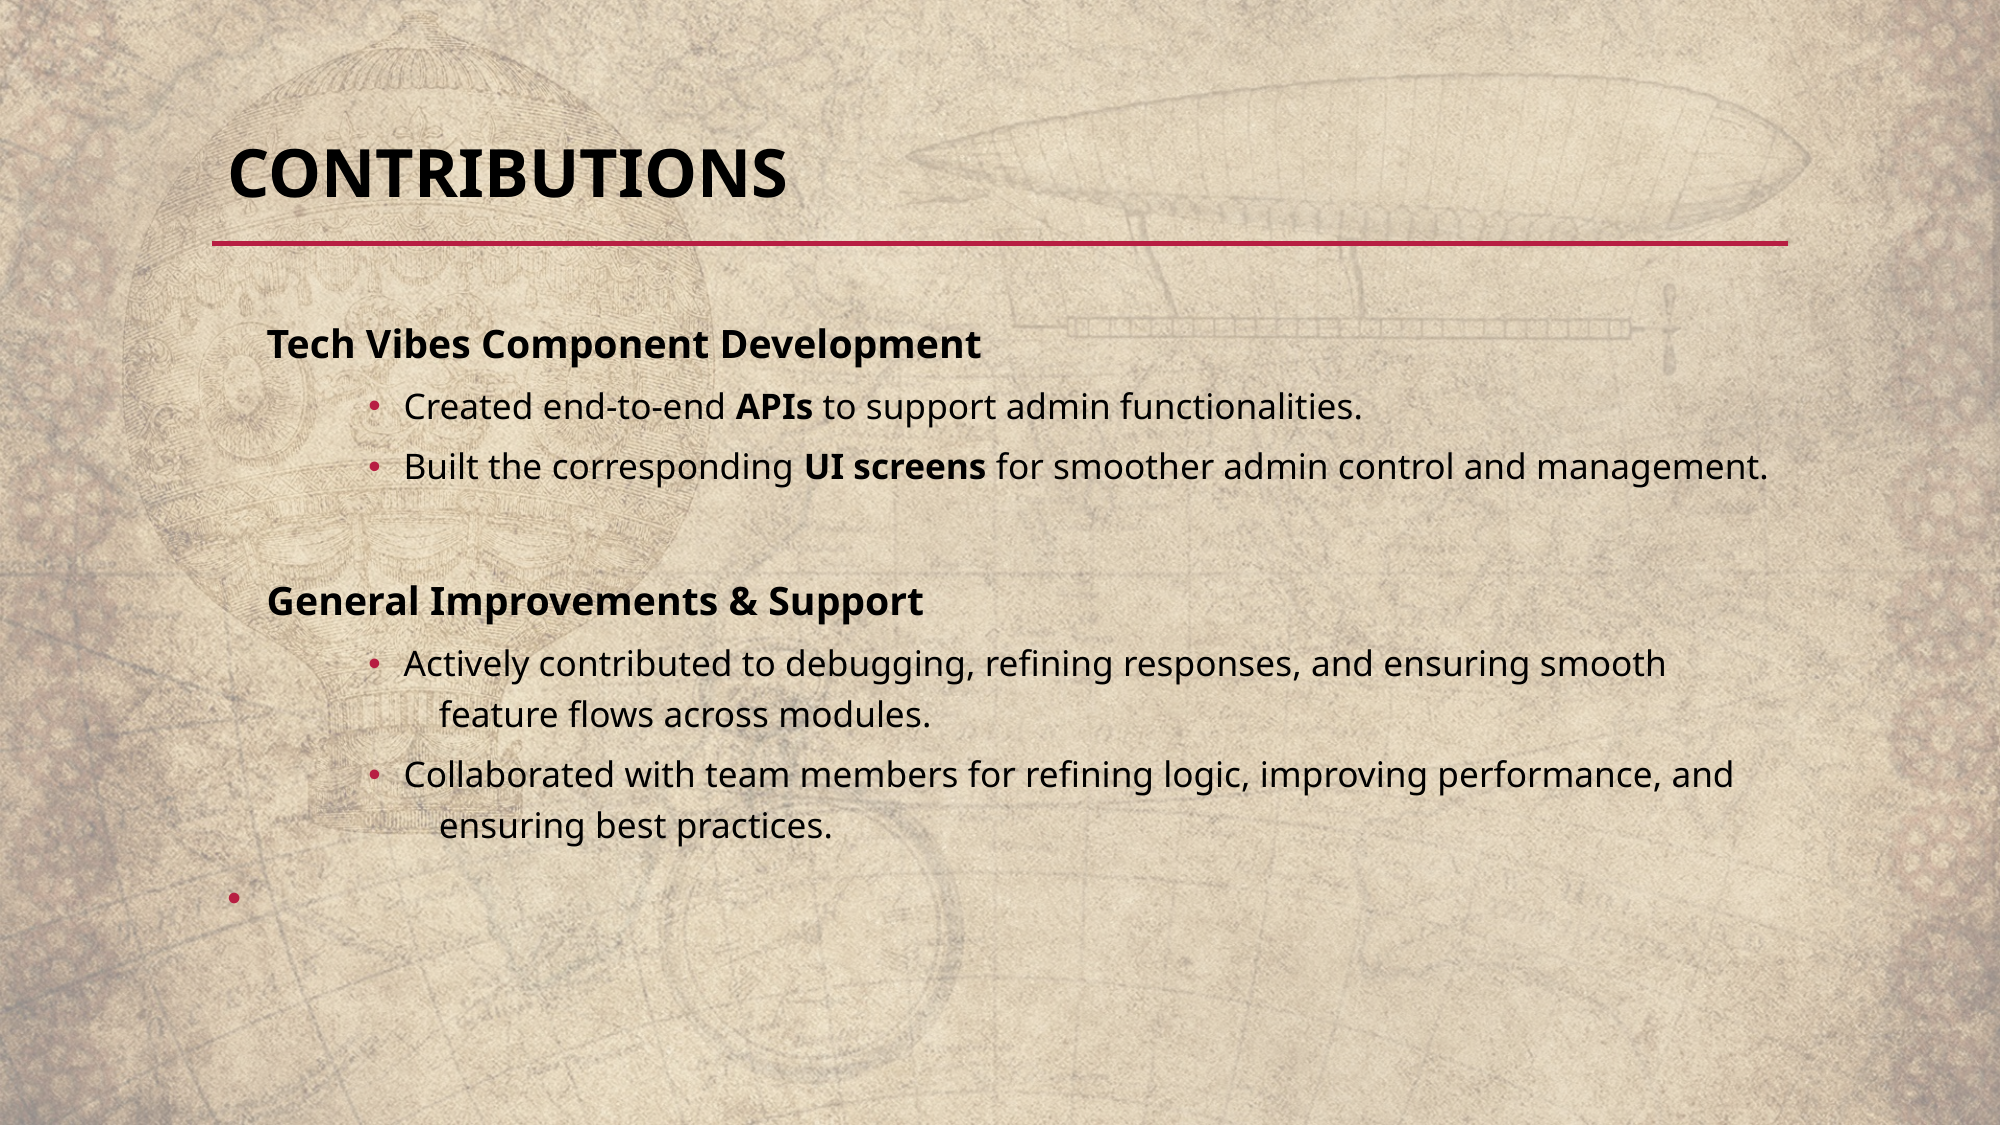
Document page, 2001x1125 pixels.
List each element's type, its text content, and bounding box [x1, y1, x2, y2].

list Tech Vibes Component Development Created end-to-end APIs to support admin functionalities. Built the corresponding UI screens for smoother admin control and management. General Improvements & Support Actively contributed to debugging, refining responses, and ensuring smooth feature flows across modules. Collaborated with team members for refining logic, improving performance, and ensuring best practices. [212, 305, 1788, 897]
title CONTRIBUTIONS [212, 131, 1788, 305]
